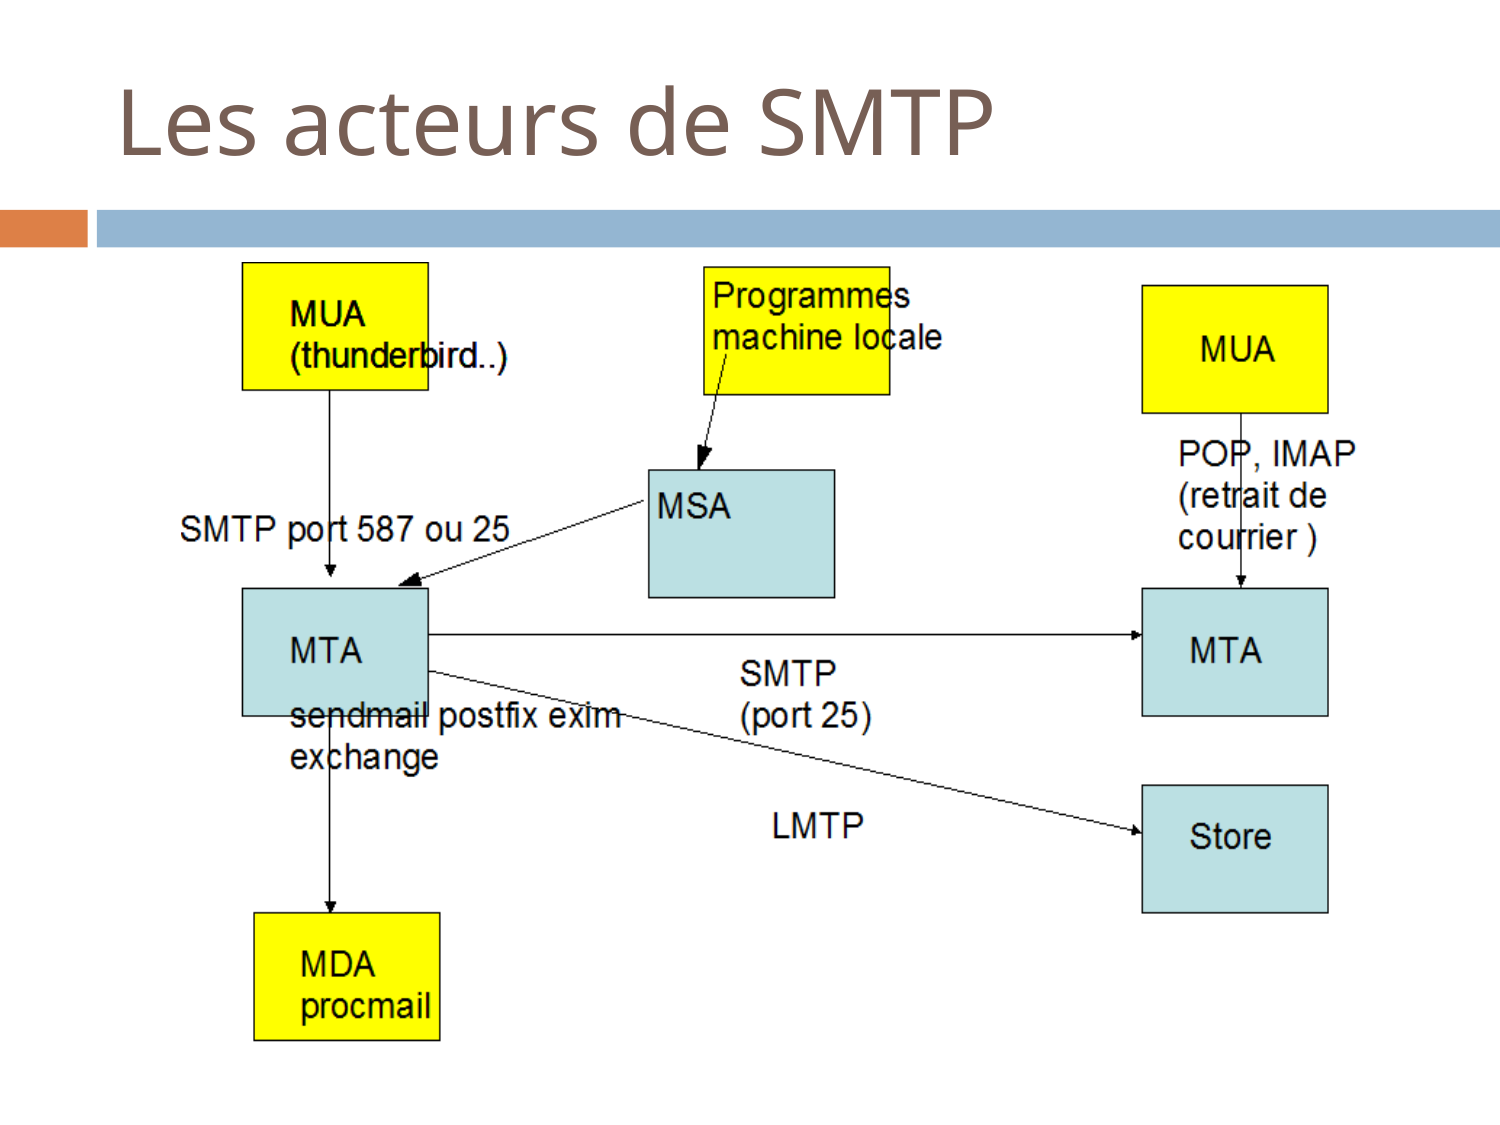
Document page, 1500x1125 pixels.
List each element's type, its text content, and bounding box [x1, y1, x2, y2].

picture [181, 262, 1358, 1043]
title Les acteurs de SMTP [100, 37, 1438, 201]
